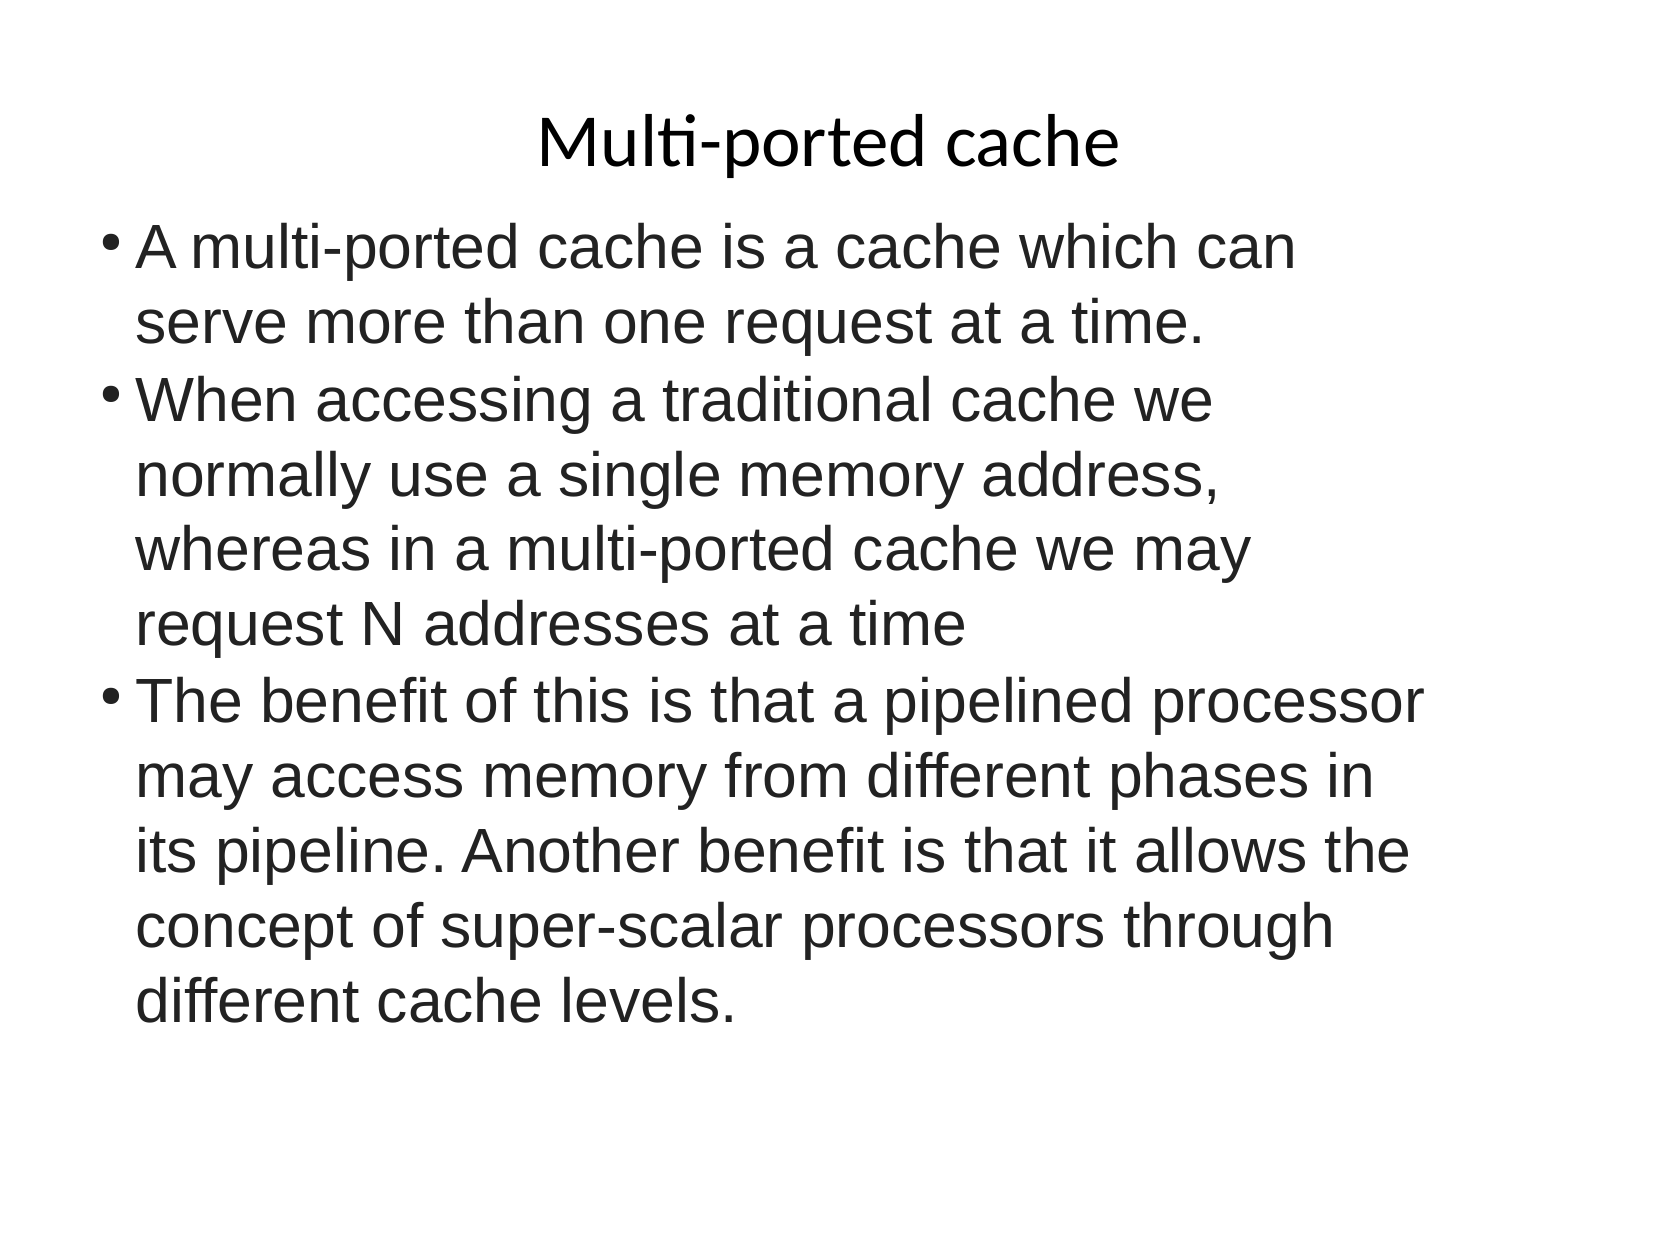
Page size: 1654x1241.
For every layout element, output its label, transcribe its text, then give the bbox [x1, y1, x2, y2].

title Multi-ported cache [448, 89, 1208, 204]
text_box A multi-ported cache is a cache which can serve more than one request at a time. When accessing a traditional cache we normally use a single memory address, whereas in a multi-ported cache we may request N addresses at a time The benefit of this is that a pipelined processor may access memory from different phases in its pipeline. Another benefit is that it allows the concept of super-scalar processors through different cache levels. [97, 204, 1556, 1036]
